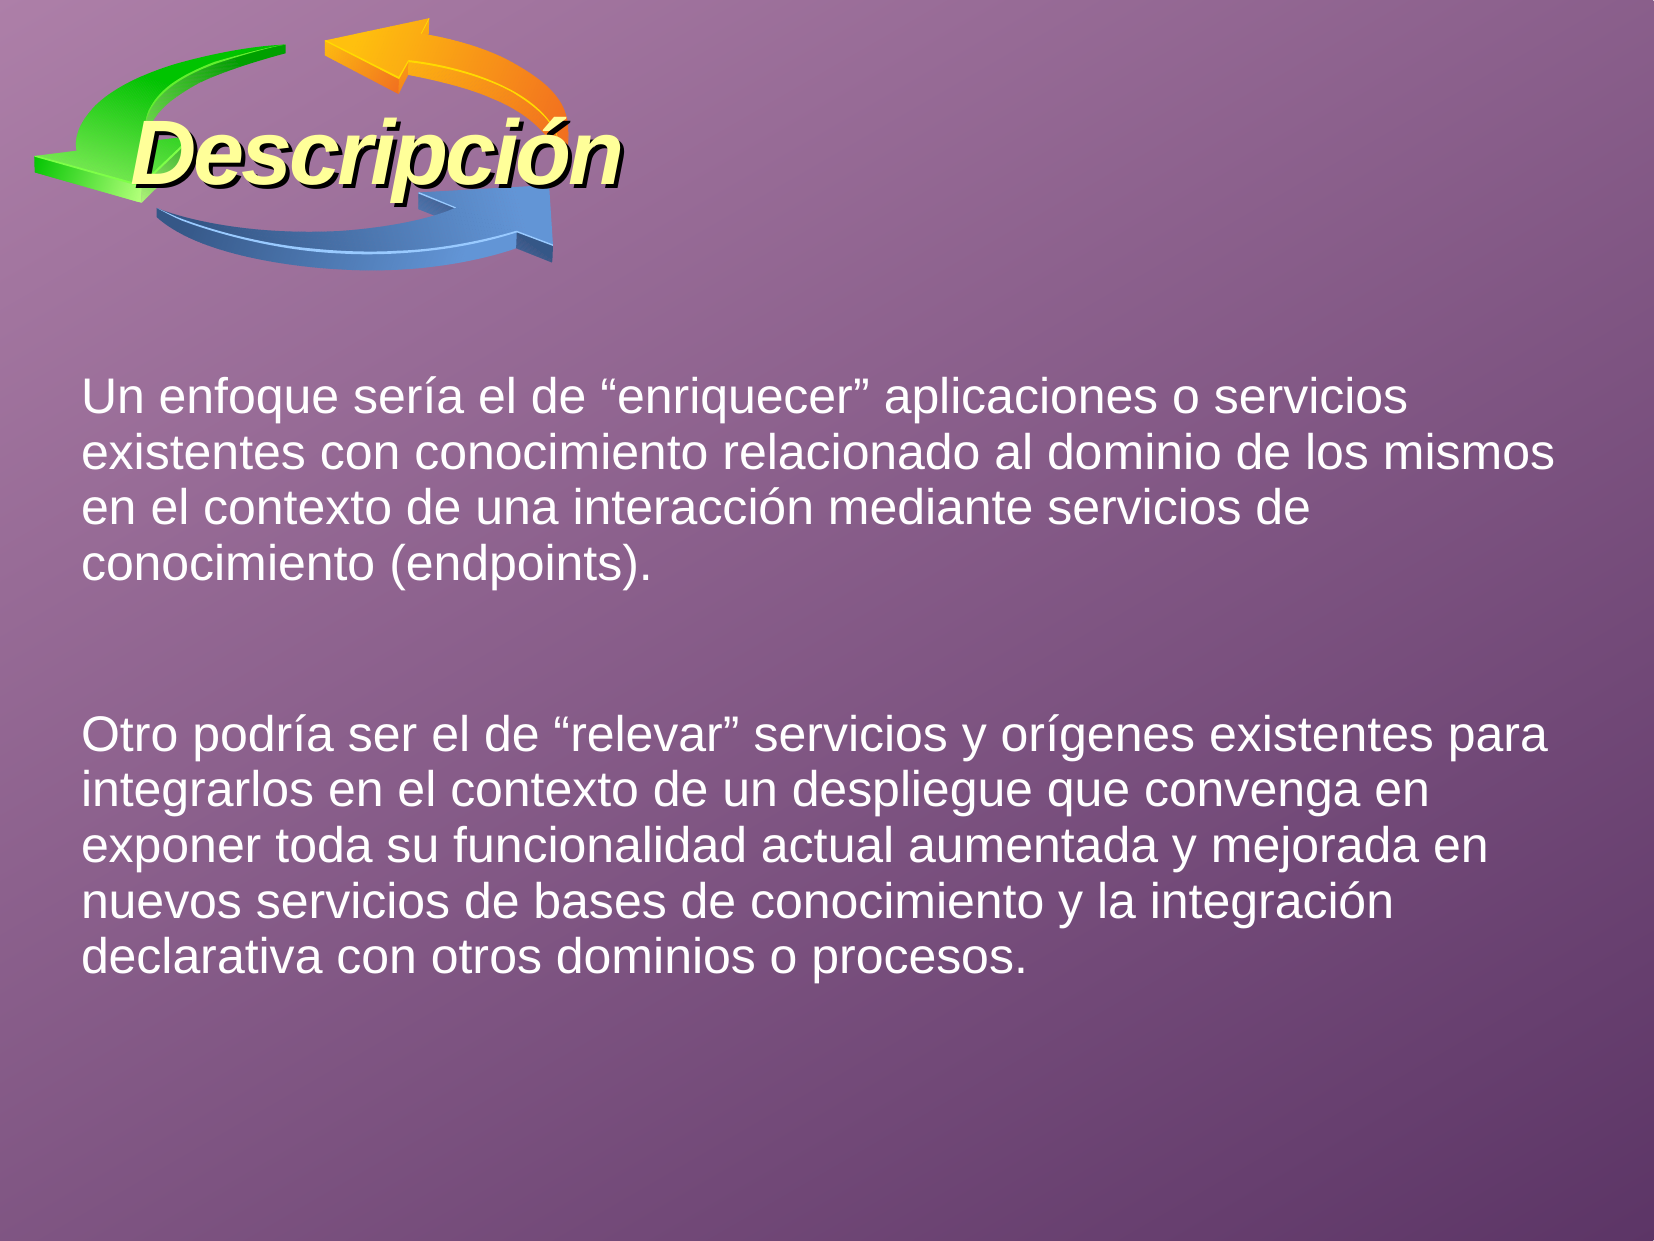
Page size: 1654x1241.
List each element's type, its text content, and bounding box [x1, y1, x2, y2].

title Descripción [82, 49, 1571, 257]
list Un enfoque sería el de “enriquecer” aplicaciones o servicios existentes con conocimiento relacionado al dominio de los mismos en el contexto de una interacción mediante servicios de conocimiento (endpoints). Otro podría ser el de “relevar” servicios y orígenes existentes para integrarlos en el contexto de un despliegue que convenga en exponer toda su funcionalidad actual aumentada y mejorada en nuevos servicios de bases de conocimiento y la integración declarativa con otros dominios o procesos. [80, 368, 1570, 1088]
picture [23, 11, 576, 279]
